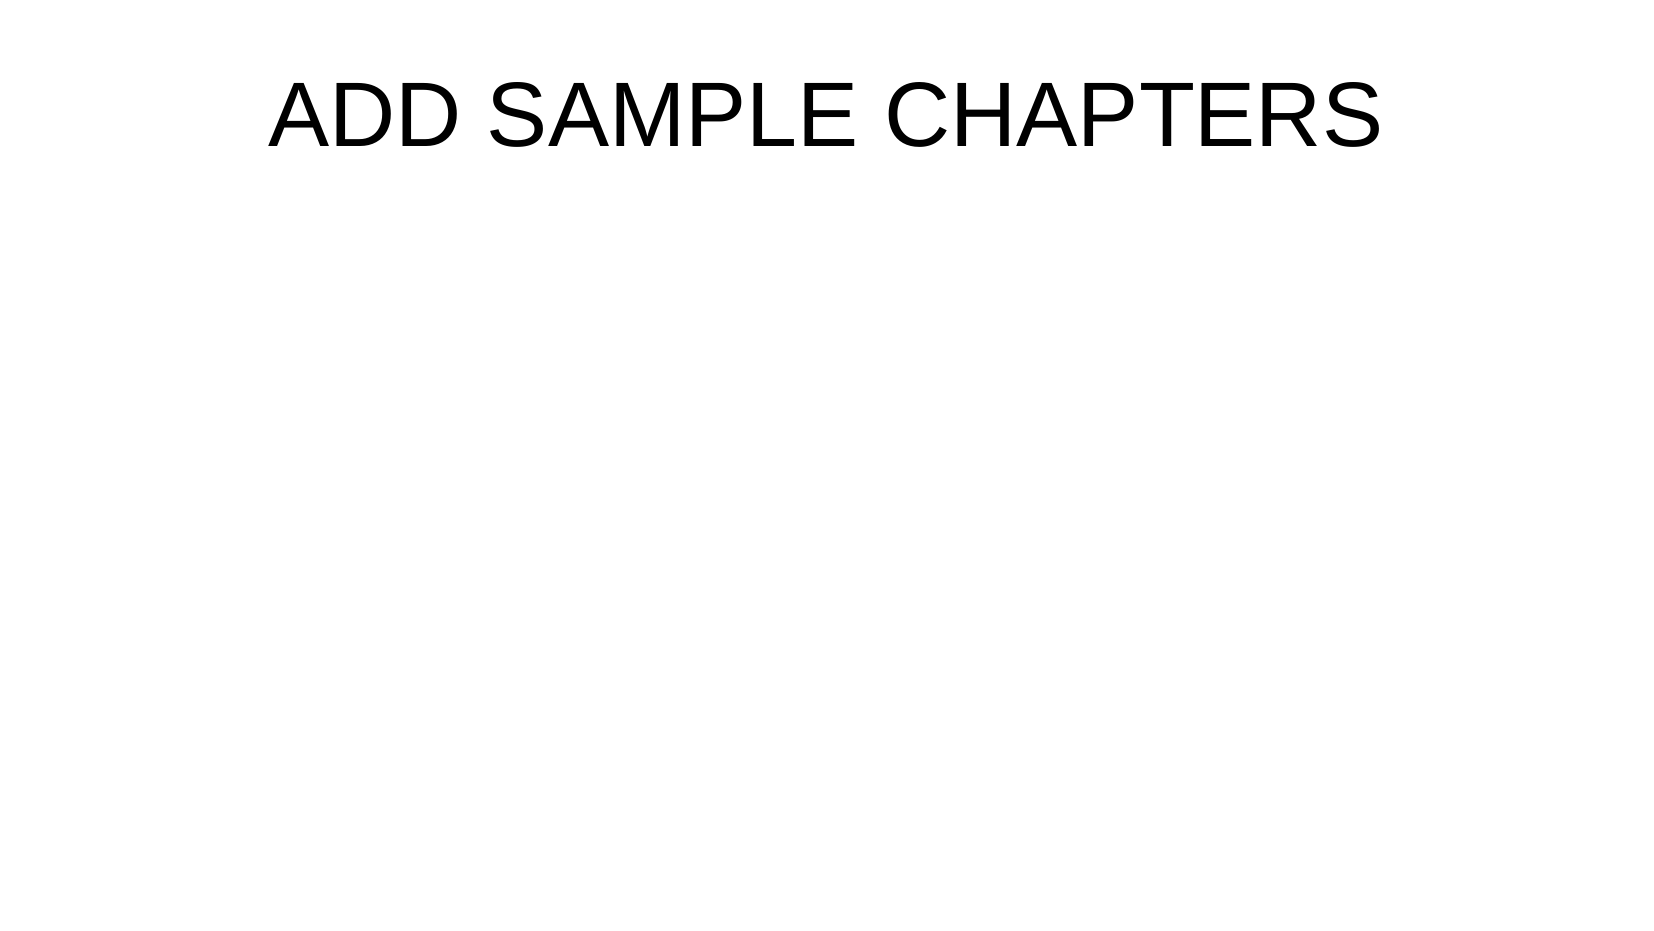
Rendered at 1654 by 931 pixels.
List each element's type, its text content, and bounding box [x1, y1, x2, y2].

title ADD SAMPLE CHAPTERS [82, 37, 1571, 193]
